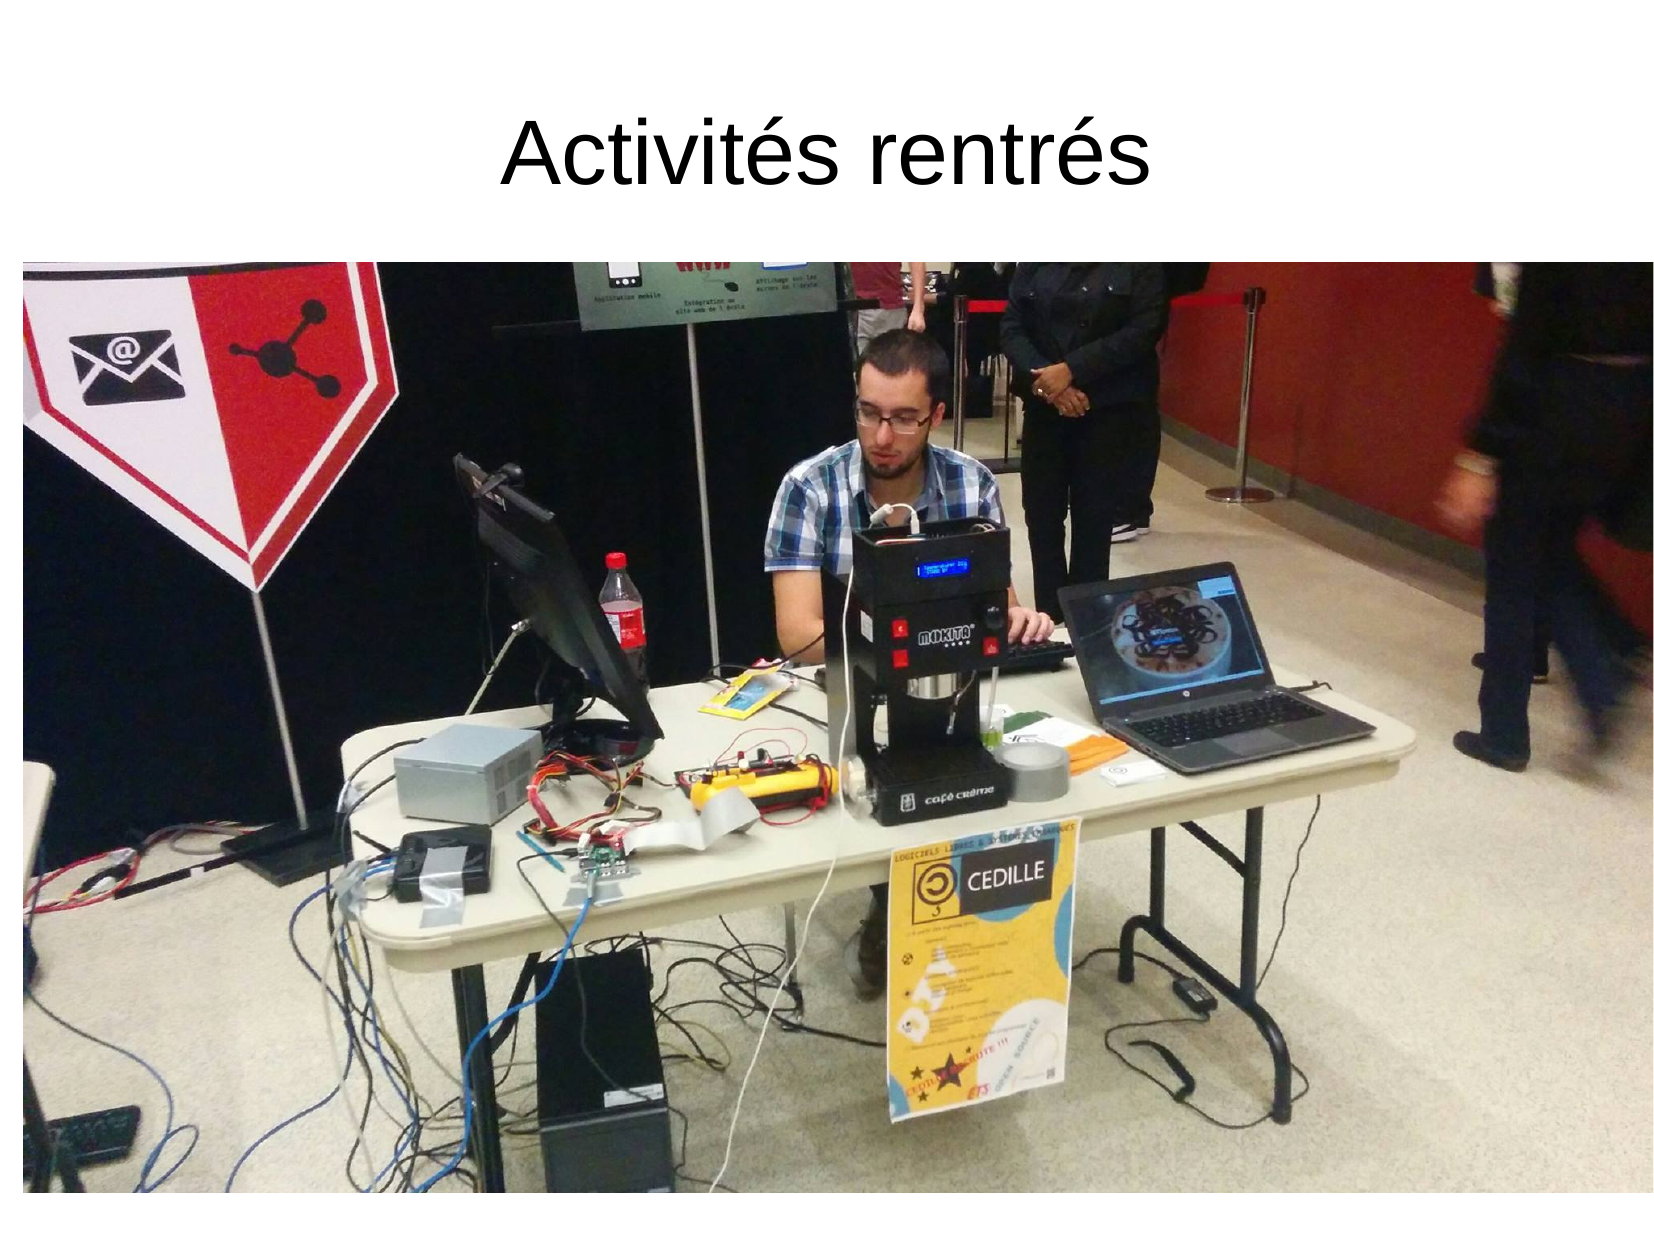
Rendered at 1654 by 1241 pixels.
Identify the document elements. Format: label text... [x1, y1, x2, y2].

title Activités rentrés [82, 49, 1571, 257]
picture [23, 262, 1654, 1193]
